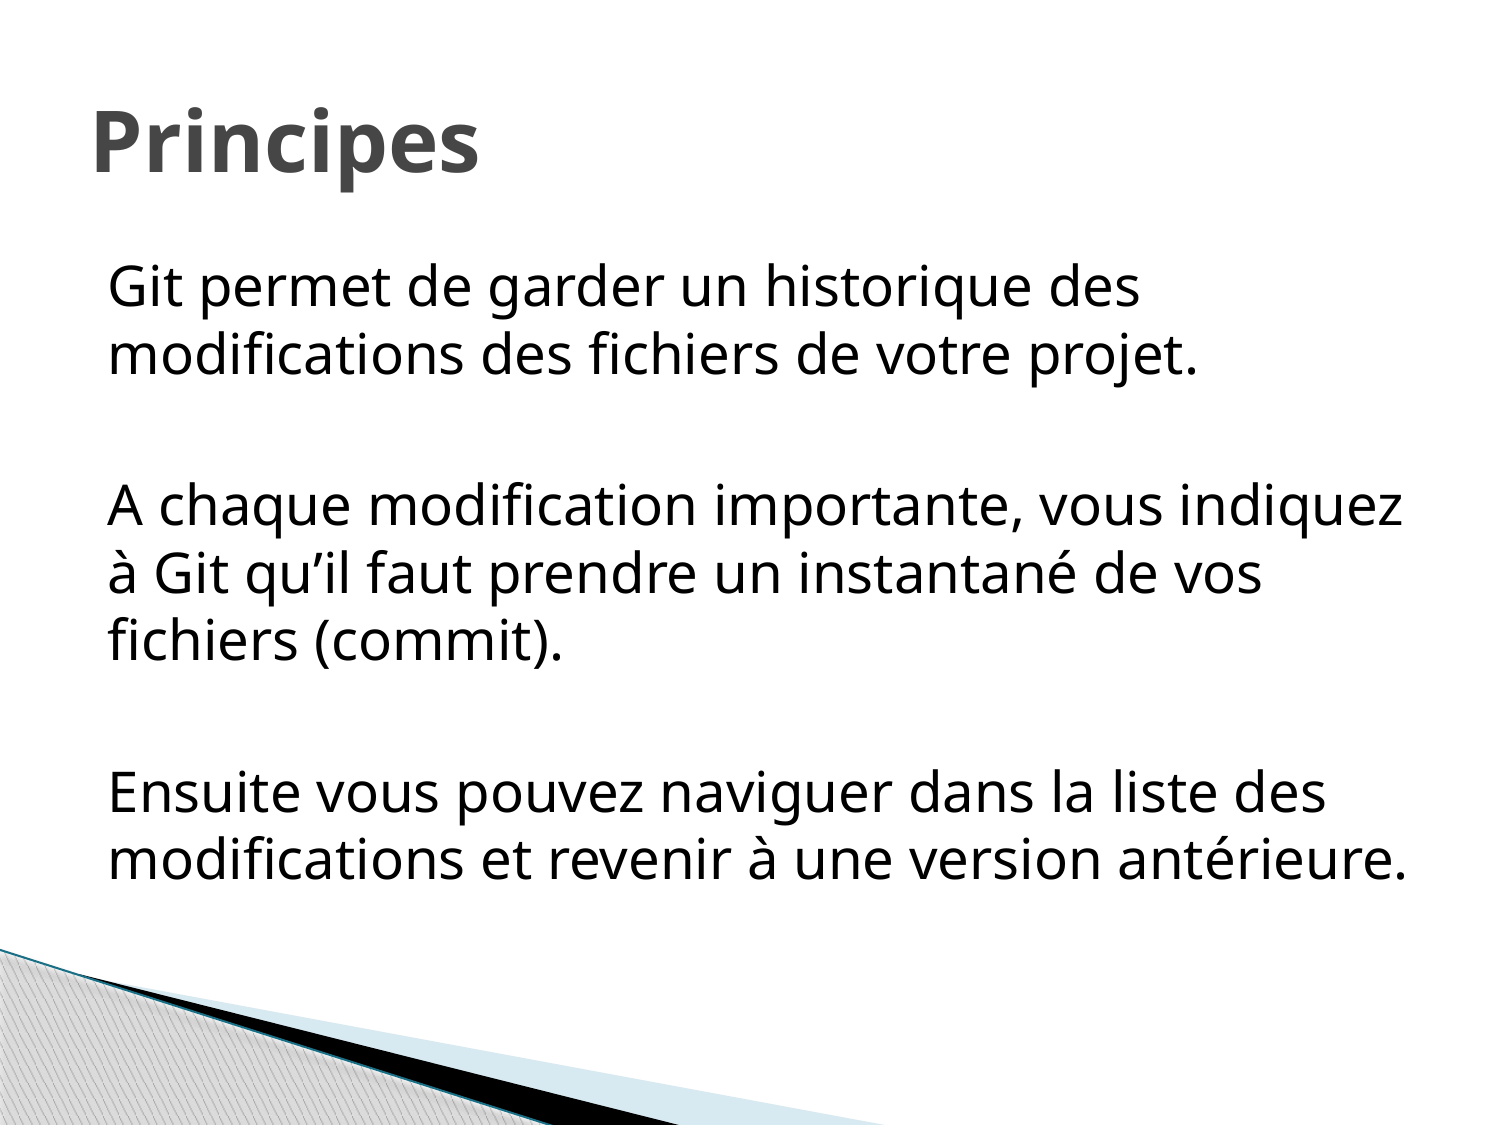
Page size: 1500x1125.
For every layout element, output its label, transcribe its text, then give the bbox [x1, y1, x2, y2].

list Git permet de garder un historique des modifications des fichiers de votre projet. A chaque modification importante, vous indiquez à Git qu’il faut prendre un instantané de vos fichiers (commit). Ensuite vous pouvez naviguer dans la liste des modifications et revenir à une version antérieure. [75, 243, 1425, 986]
title Principes [75, 45, 1425, 233]
